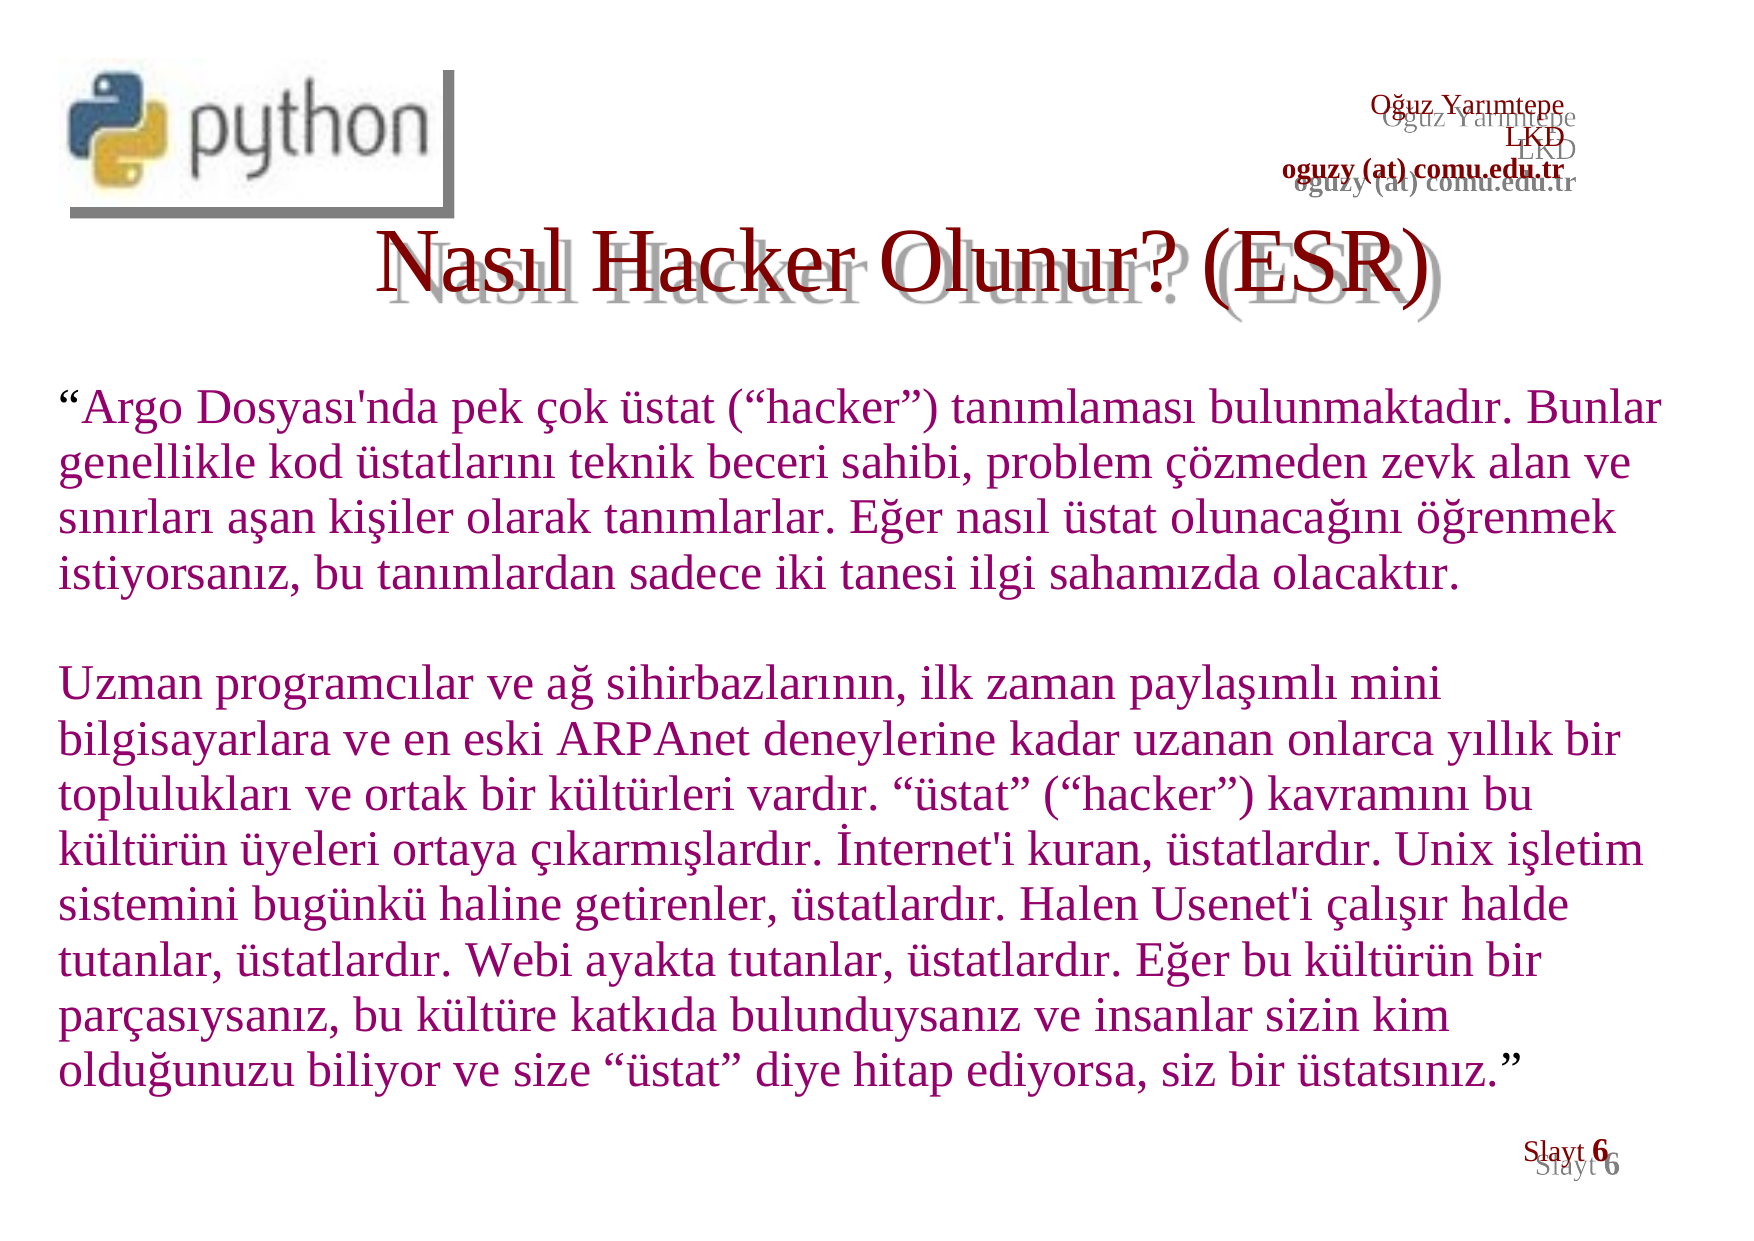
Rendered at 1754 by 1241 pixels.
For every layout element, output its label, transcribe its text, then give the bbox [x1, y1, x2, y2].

title Nasıl Hacker Olunur? (ESR) [159, 191, 1648, 331]
subtitle “Argo Dosyası'nda pek çok üstat (“hacker”) tanımlaması bulunmaktadır. Bunlar genellikle kod üstatlarını teknik beceri sahibi, problem çözmeden zevk alan ve sınırları aşan kişiler olarak tanımlarlar. Eğer nasıl üstat olunacağını öğrenmek istiyorsanız, bu tanımlardan sadece iki tanesi ilgi sahamızda olacaktır. Uzman programcılar ve ağ sihirbazlarının, ilk zaman paylaşımlı mini bilgisayarlara ve en eski ARPAnet deneylerine kadar uzanan onlarca yıllık bir toplulukları ve ortak bir kültürleri vardır. “üstat” (“hacker”) kavramını bu kültürün üyeleri ortaya çıkarmışlardır. İnternet'i kuran, üstatlardır. Unix işletim sistemini bugünkü haline getirenler, üstatlardır. Halen Usenet'i çalışır halde tutanlar, üstatlardır. Webi ayakta tutanlar, üstatlardır. Eğer bu kültürün bir parçasıysanız, bu kültüre katkıda bulunduysanız ve insanlar sizin kim olduğunuzu biliyor ve size “üstat” diye hitap ediyorsa, siz bir üstatsınız.” [59, 345, 1695, 1132]
picture [59, 58, 443, 207]
